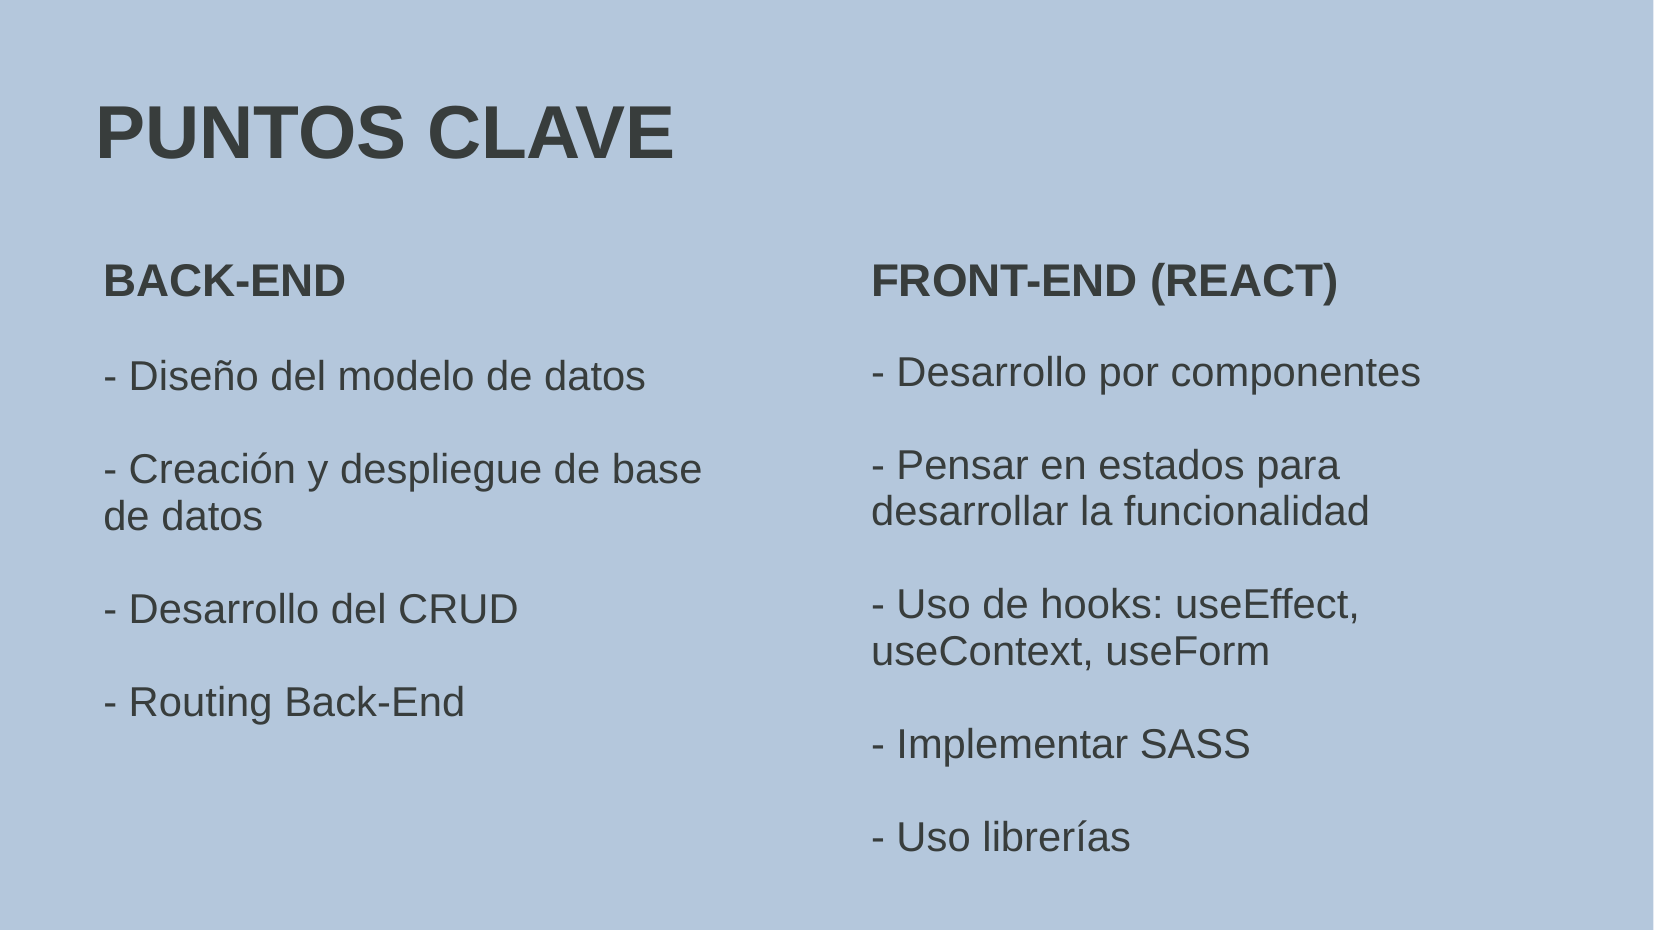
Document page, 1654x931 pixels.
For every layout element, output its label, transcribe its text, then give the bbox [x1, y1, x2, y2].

text_box PUNTOS CLAVE [80, 82, 1595, 182]
text_box BACK-END - Diseño del modelo de datos - Creación y despliegue de base de datos - Desarrollo del CRUD - Routing Back-End [88, 248, 768, 733]
text_box FRONT-END (REACT) - Desarrollo por componentes - Pensar en estados para desarrollar la funcionalidad - Uso de hooks: useEffect, useContext, useForm - Implementar SASS - Uso librerías [856, 248, 1536, 868]
